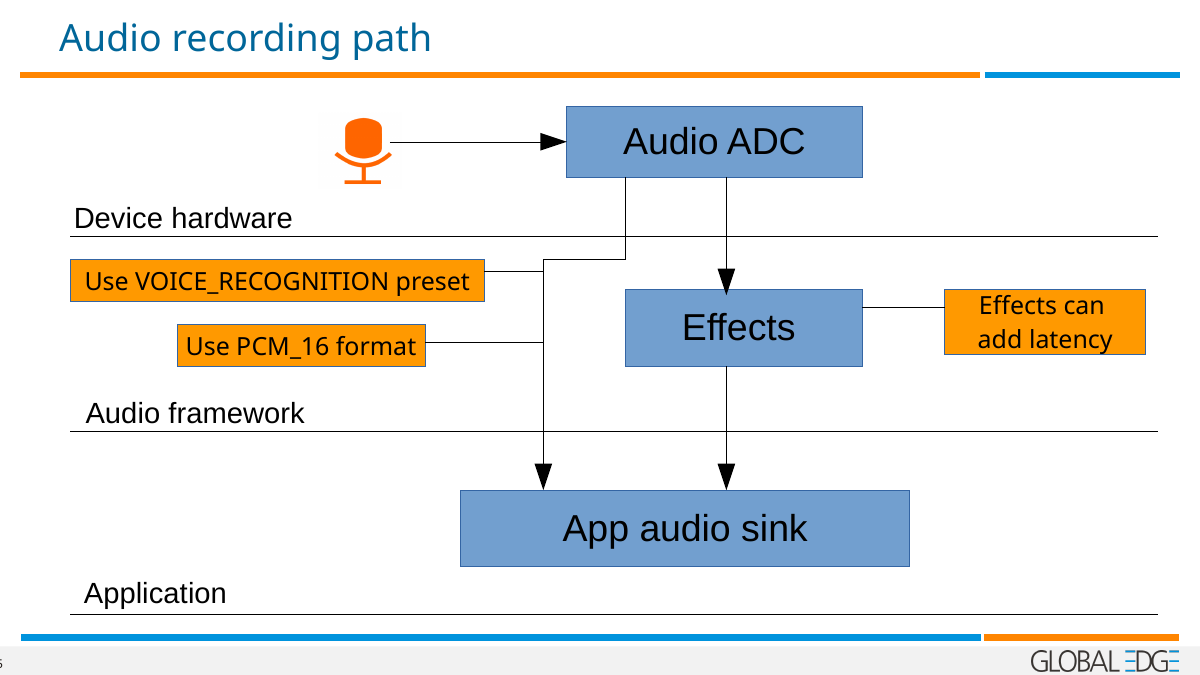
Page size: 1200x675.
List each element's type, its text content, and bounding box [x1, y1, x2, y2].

text_box App audio sink [460, 490, 910, 567]
title Audio recording path [12, 9, 1088, 63]
text_box Device hardware [59, 194, 309, 243]
text_box Use VOICE_RECOGNITION preset [70, 259, 485, 302]
picture [1031, 650, 1179, 672]
text_box Audio framework [70, 389, 321, 438]
picture [318, 112, 402, 189]
text_box Audio ADC [566, 106, 863, 178]
text_box Effects can add latency [944, 289, 1146, 355]
text_box Use PCM_16 format [177, 324, 426, 367]
text_box Application [69, 569, 251, 617]
text_box Effects [625, 289, 863, 367]
